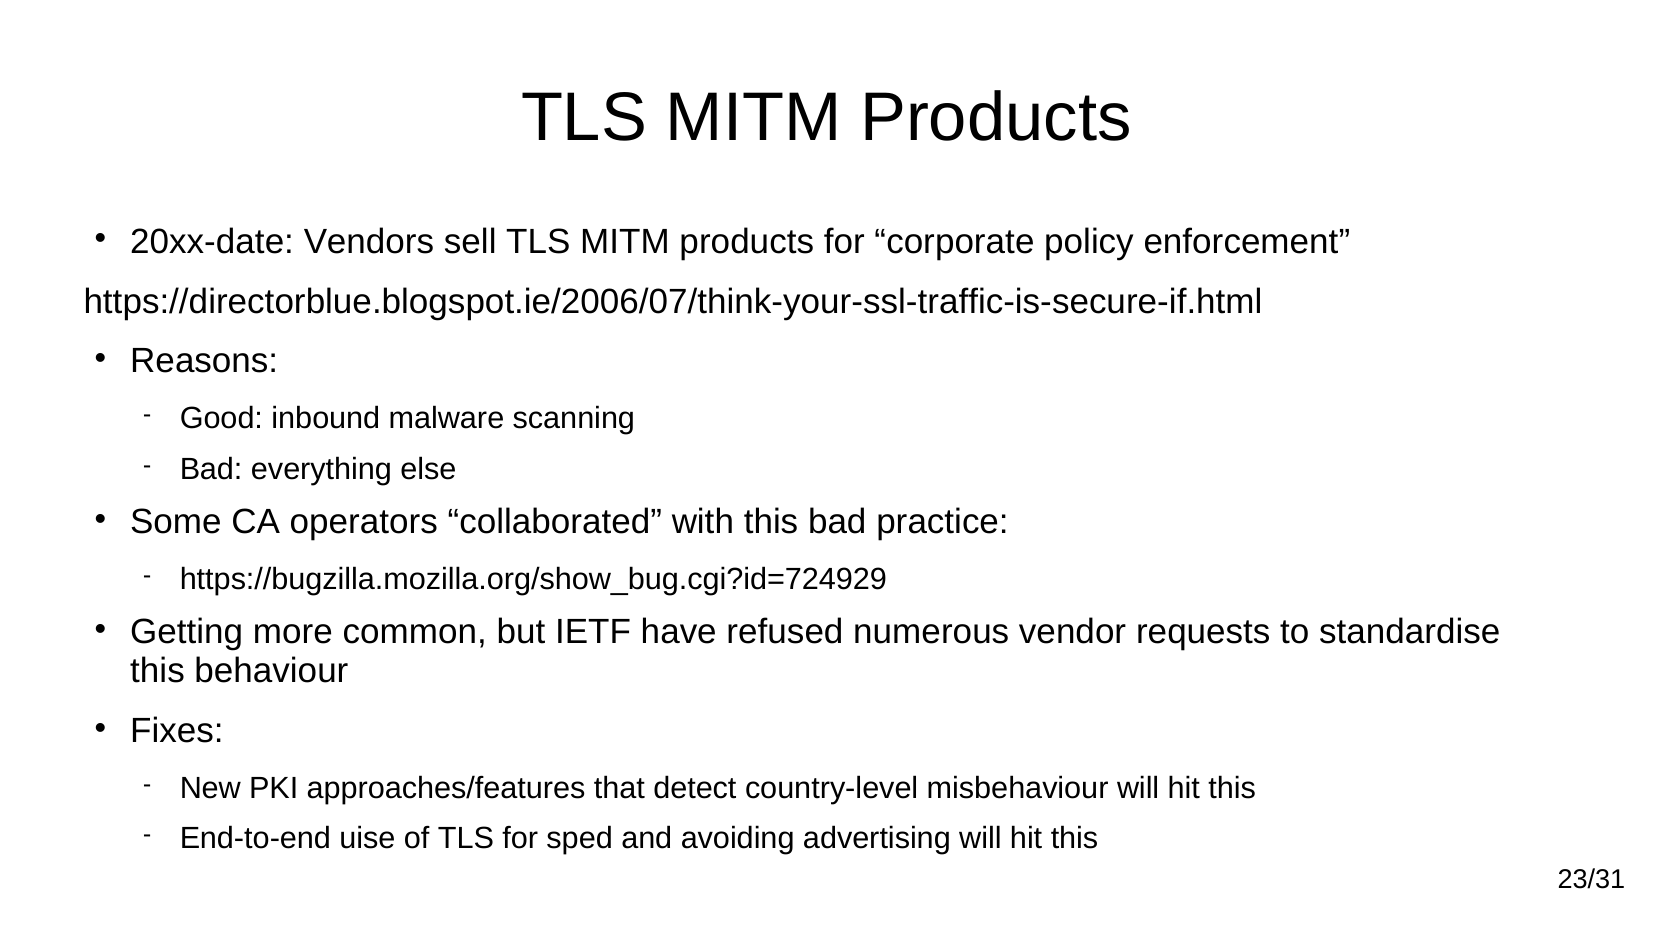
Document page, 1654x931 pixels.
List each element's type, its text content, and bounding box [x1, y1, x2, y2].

title TLS MITM Products [82, 37, 1571, 193]
list 20xx-date: Vendors sell TLS MITM products for “corporate policy enforcement” https://directorblue.blogspot.ie/2006/07/think-your-ssl-traffic-is-secure-if.html Reasons: Good: inbound malware scanning Bad: everything else Some CA operators “collaborated” with this bad practice: https://bugzilla.mozilla.org/show_bug.cgi?id=724929 Getting more common, but IETF have refused numerous vendor requests to standardise this behaviour Fixes: New PKI approaches/features that detect country-level misbehaviour will hit this End-to-end uise of TLS for sped and avoiding advertising will hit this [82, 217, 1538, 864]
